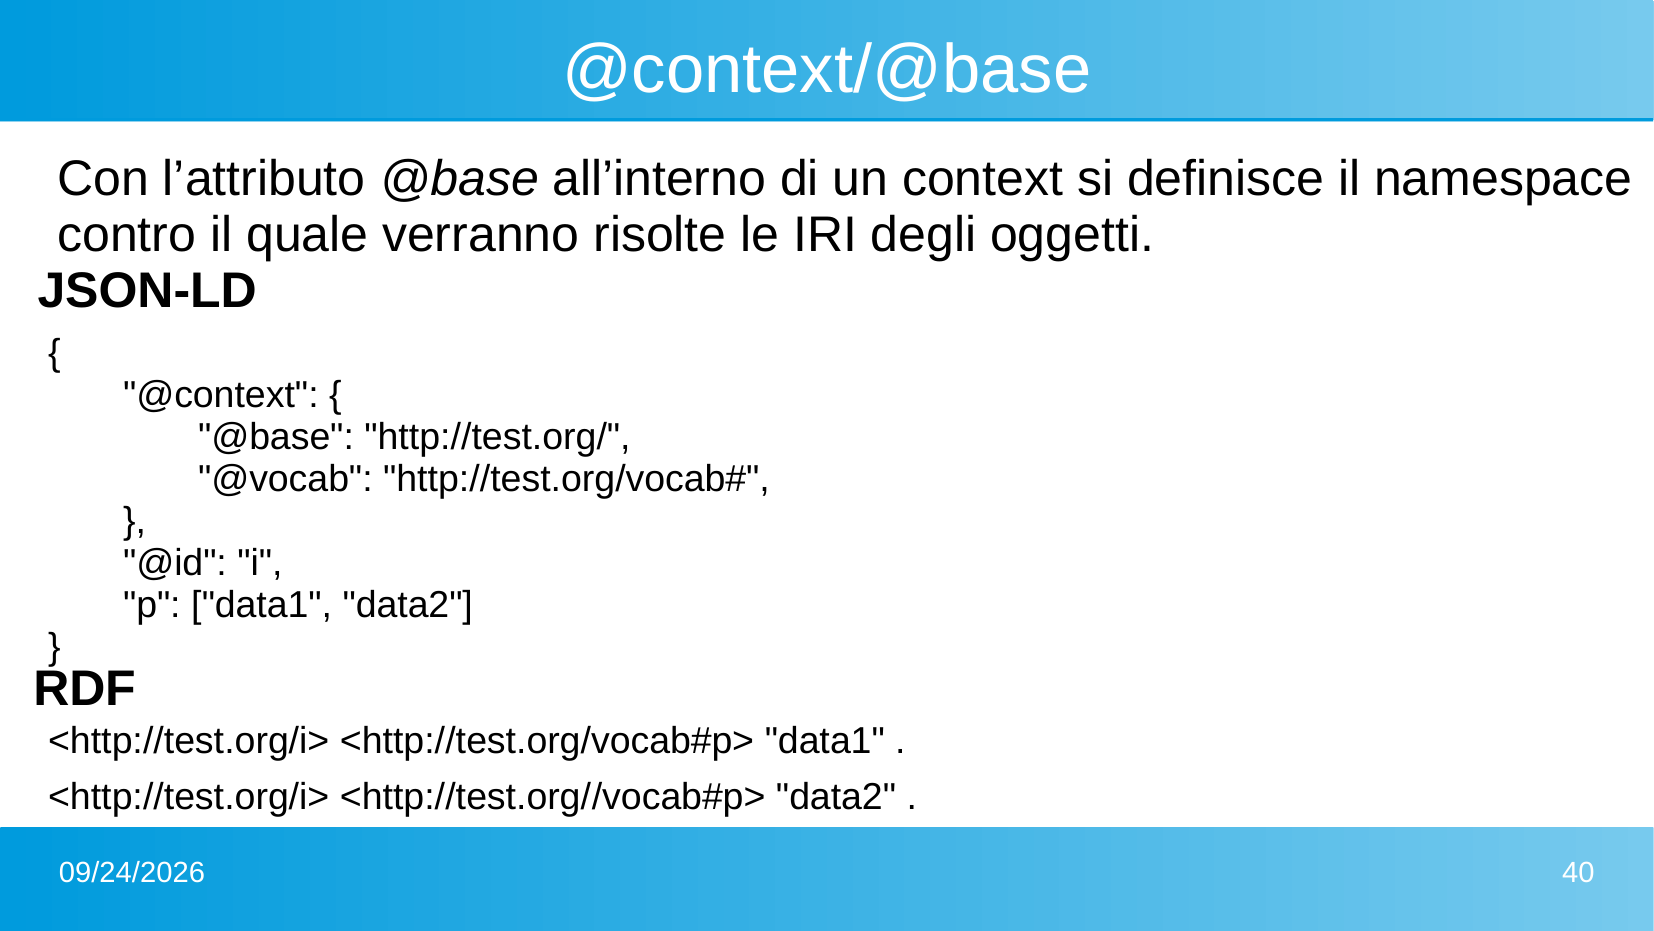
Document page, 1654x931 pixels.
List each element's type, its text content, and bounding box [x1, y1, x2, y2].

title @context/@base [59, 29, 1595, 108]
text_box <http://test.org/i> <http://test.org//vocab#p> "data2" . [33, 768, 938, 826]
list JSON-LD [37, 262, 1629, 338]
text_box <http://test.org/i> <http://test.org/vocab#p> "data1" . [33, 735, 1571, 826]
list Con l’attributo @base all’interno di un context si definisce il namespace contro il quale verranno risolte le IRI degli oggetti. [57, 150, 1649, 273]
list RDF [33, 659, 1625, 735]
text_box { "@context": { "@base": "http://test.org/", "@vocab": "http://test.org/vocab#", }, "@id": "i", "p": ["data1", "data2"] } [33, 324, 1571, 659]
